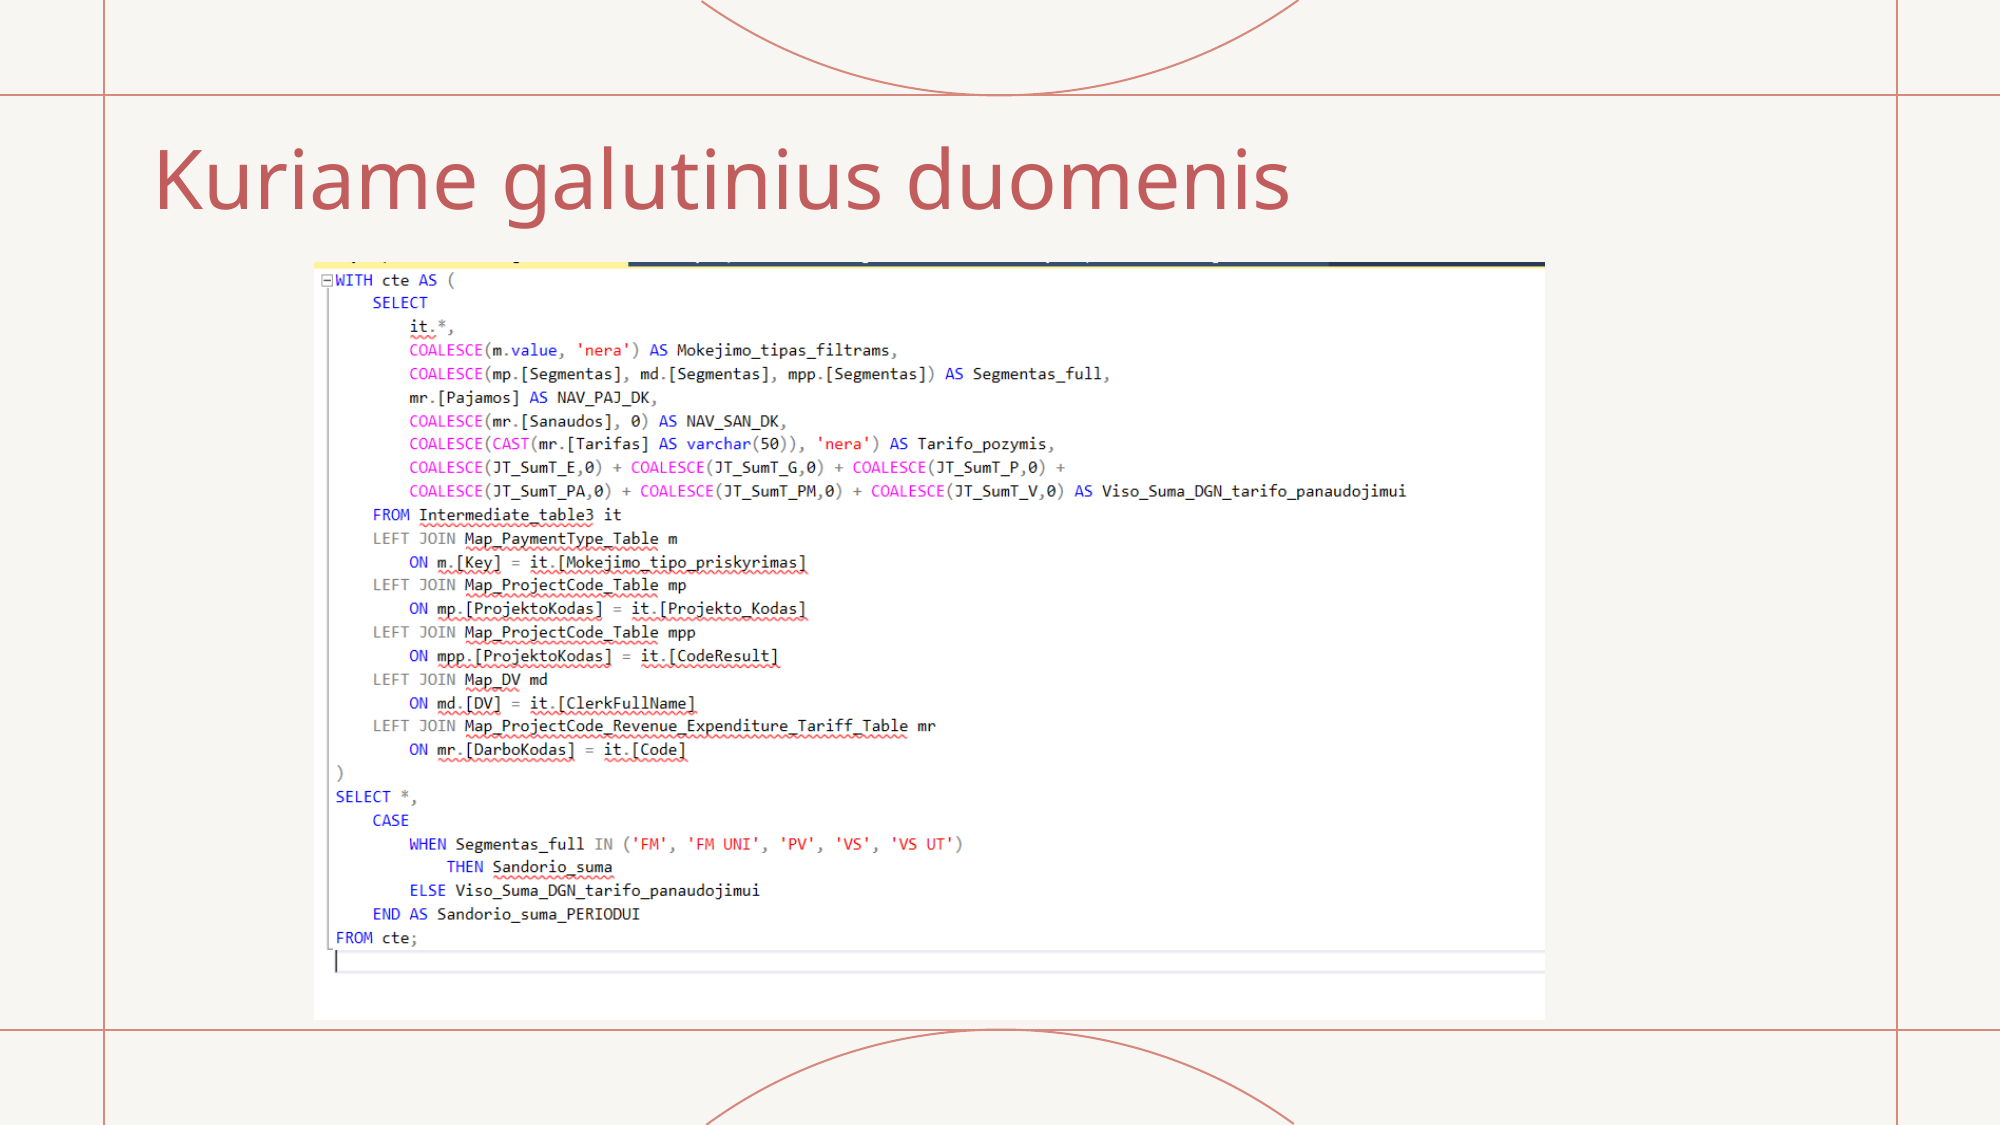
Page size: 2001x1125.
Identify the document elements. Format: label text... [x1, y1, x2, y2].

picture [314, 262, 1545, 1020]
title Kuriame galutinius duomenis [137, 119, 1863, 234]
